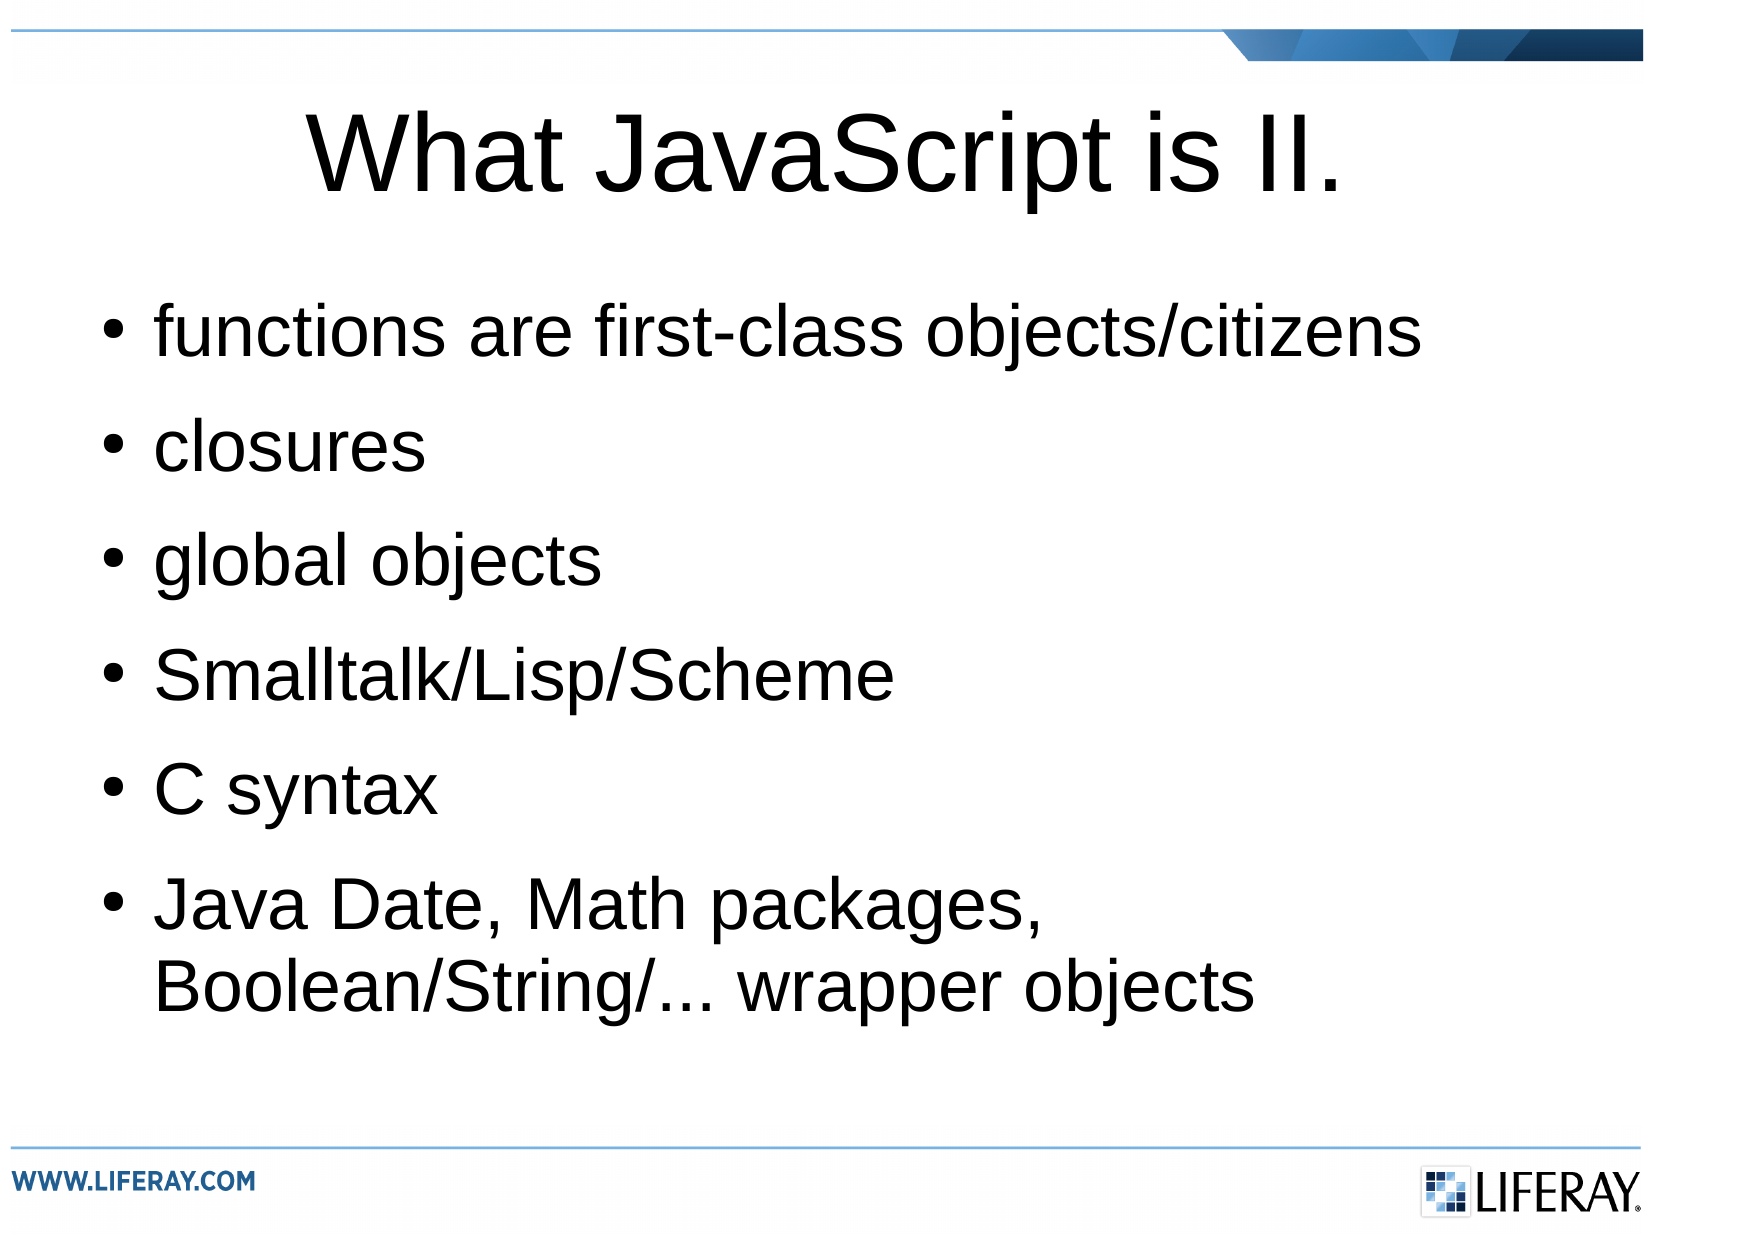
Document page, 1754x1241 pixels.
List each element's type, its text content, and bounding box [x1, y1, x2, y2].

picture [11, 0, 1644, 84]
title What JavaScript is II. [82, 49, 1571, 257]
list functions are first-class objects/citizens closures global objects Smalltalk/Lisp/Scheme C syntax Java Date, Math packages, Boolean/String/... wrapper objects [82, 290, 1571, 1027]
picture [9, 1124, 1642, 1234]
